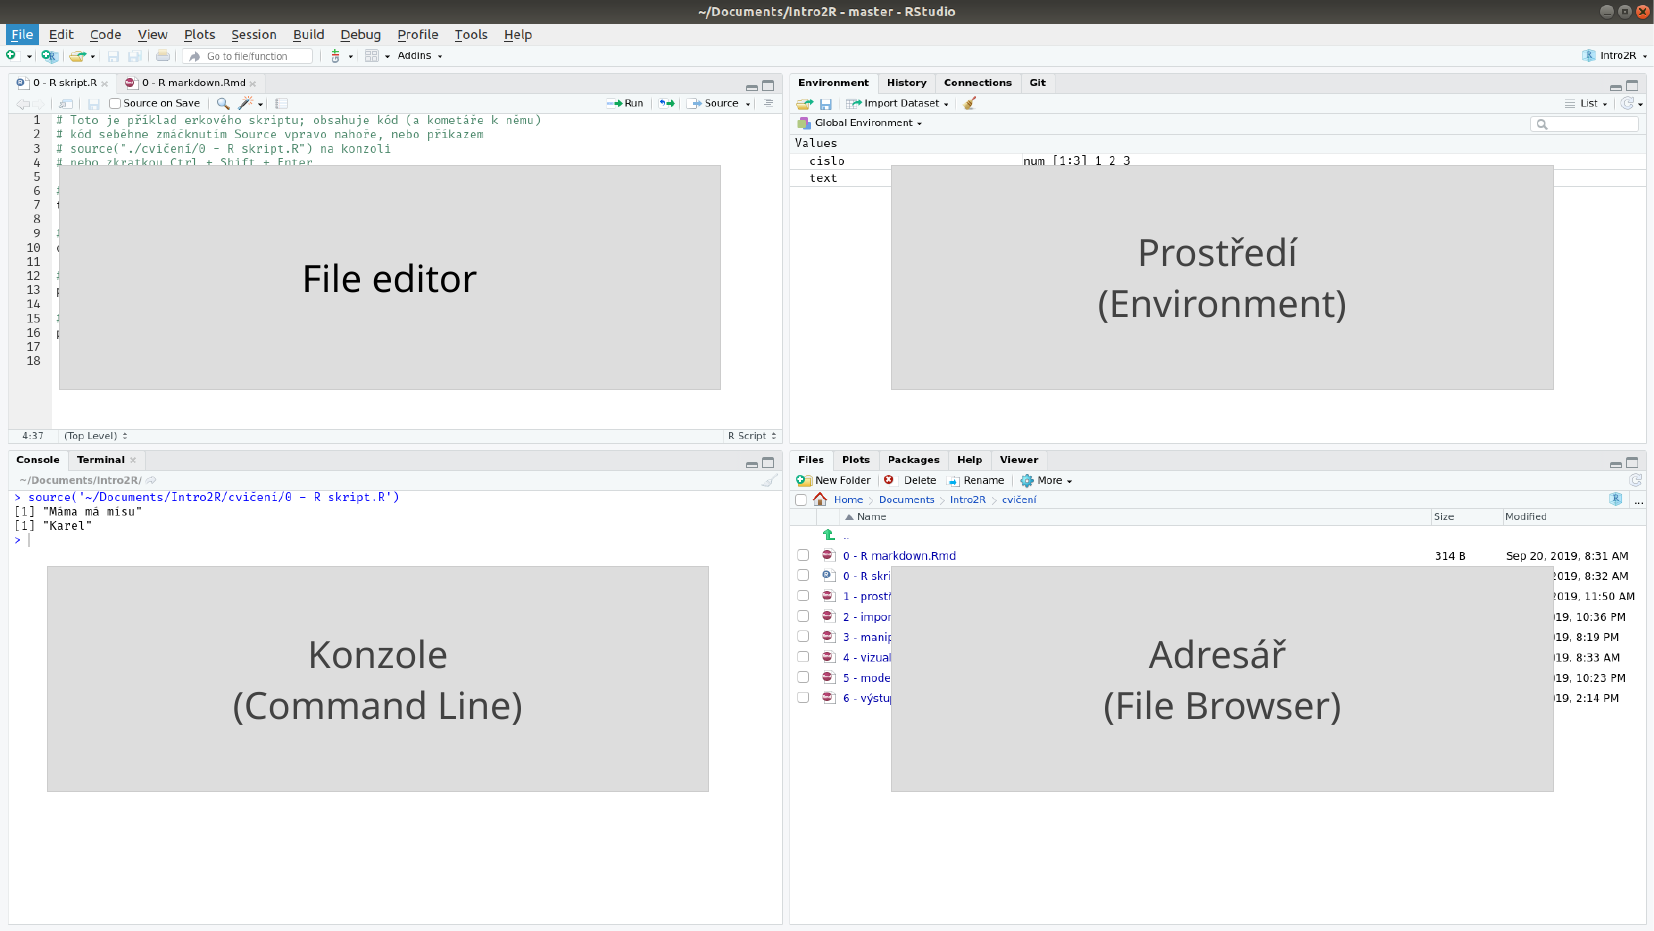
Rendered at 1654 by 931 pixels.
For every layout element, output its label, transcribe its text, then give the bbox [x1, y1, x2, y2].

picture [0, 0, 1654, 931]
text_box Konzole (Command Line) [47, 566, 709, 792]
text_box Adresář (File Browser) [891, 566, 1554, 792]
text_box Prostředí (Environment) [891, 165, 1554, 390]
text_box File editor [59, 165, 721, 390]
